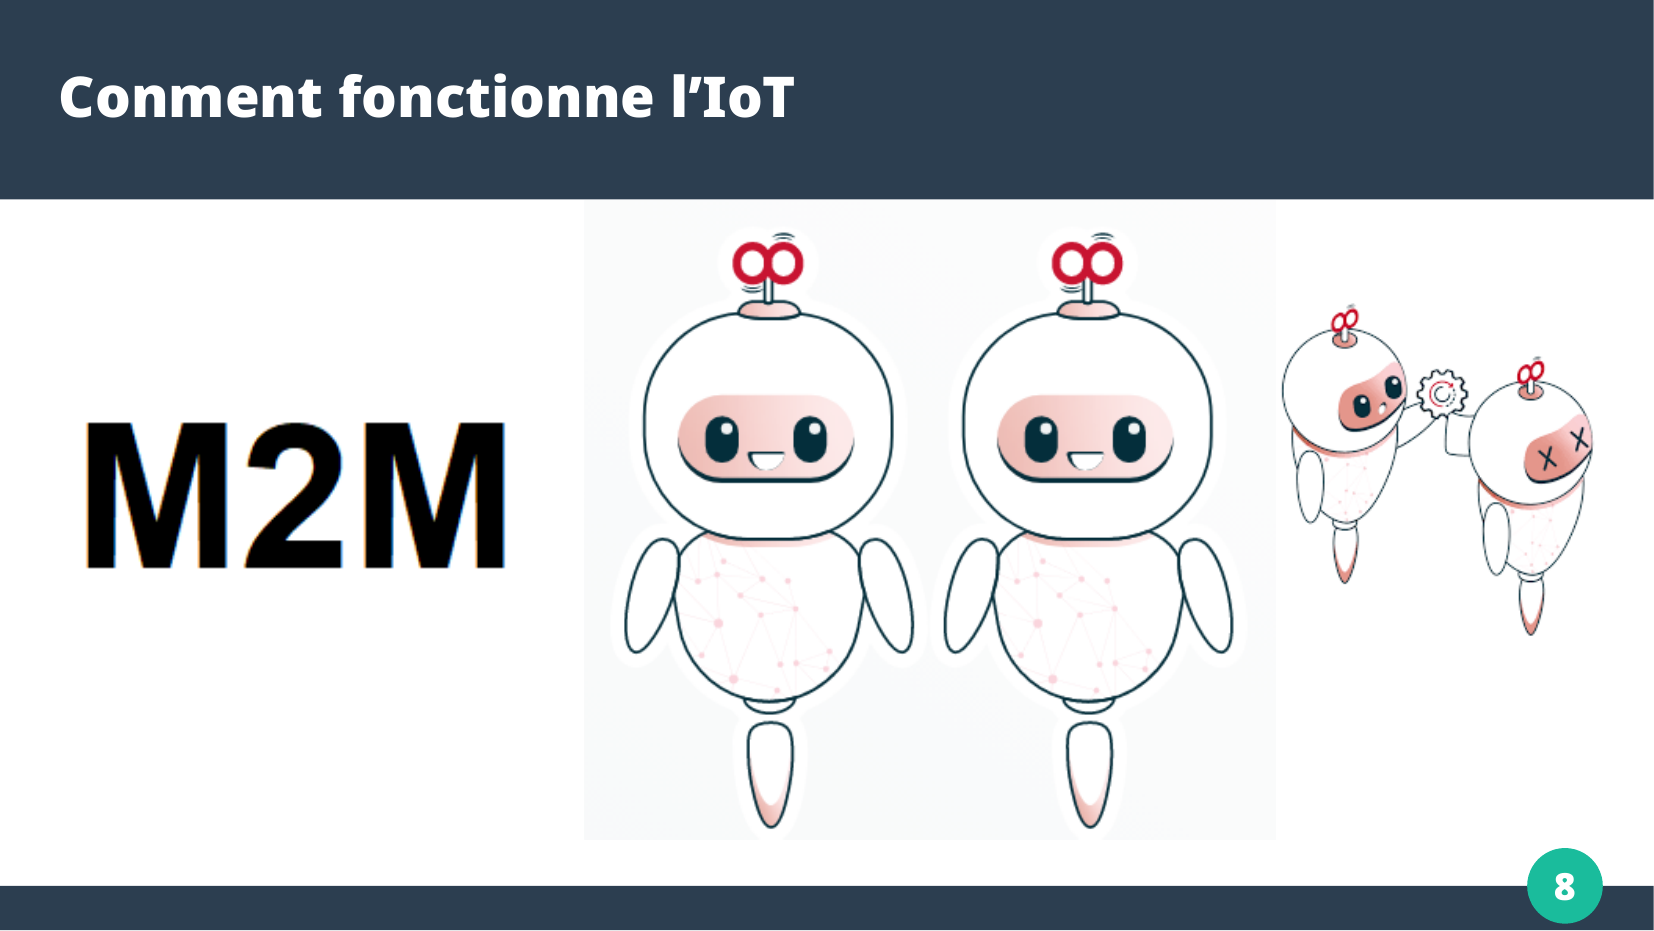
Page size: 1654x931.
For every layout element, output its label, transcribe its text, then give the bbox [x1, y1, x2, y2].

picture [70, 394, 520, 579]
picture [584, 200, 1607, 840]
title Conment fonctionne l’IoT [59, 37, 1595, 155]
